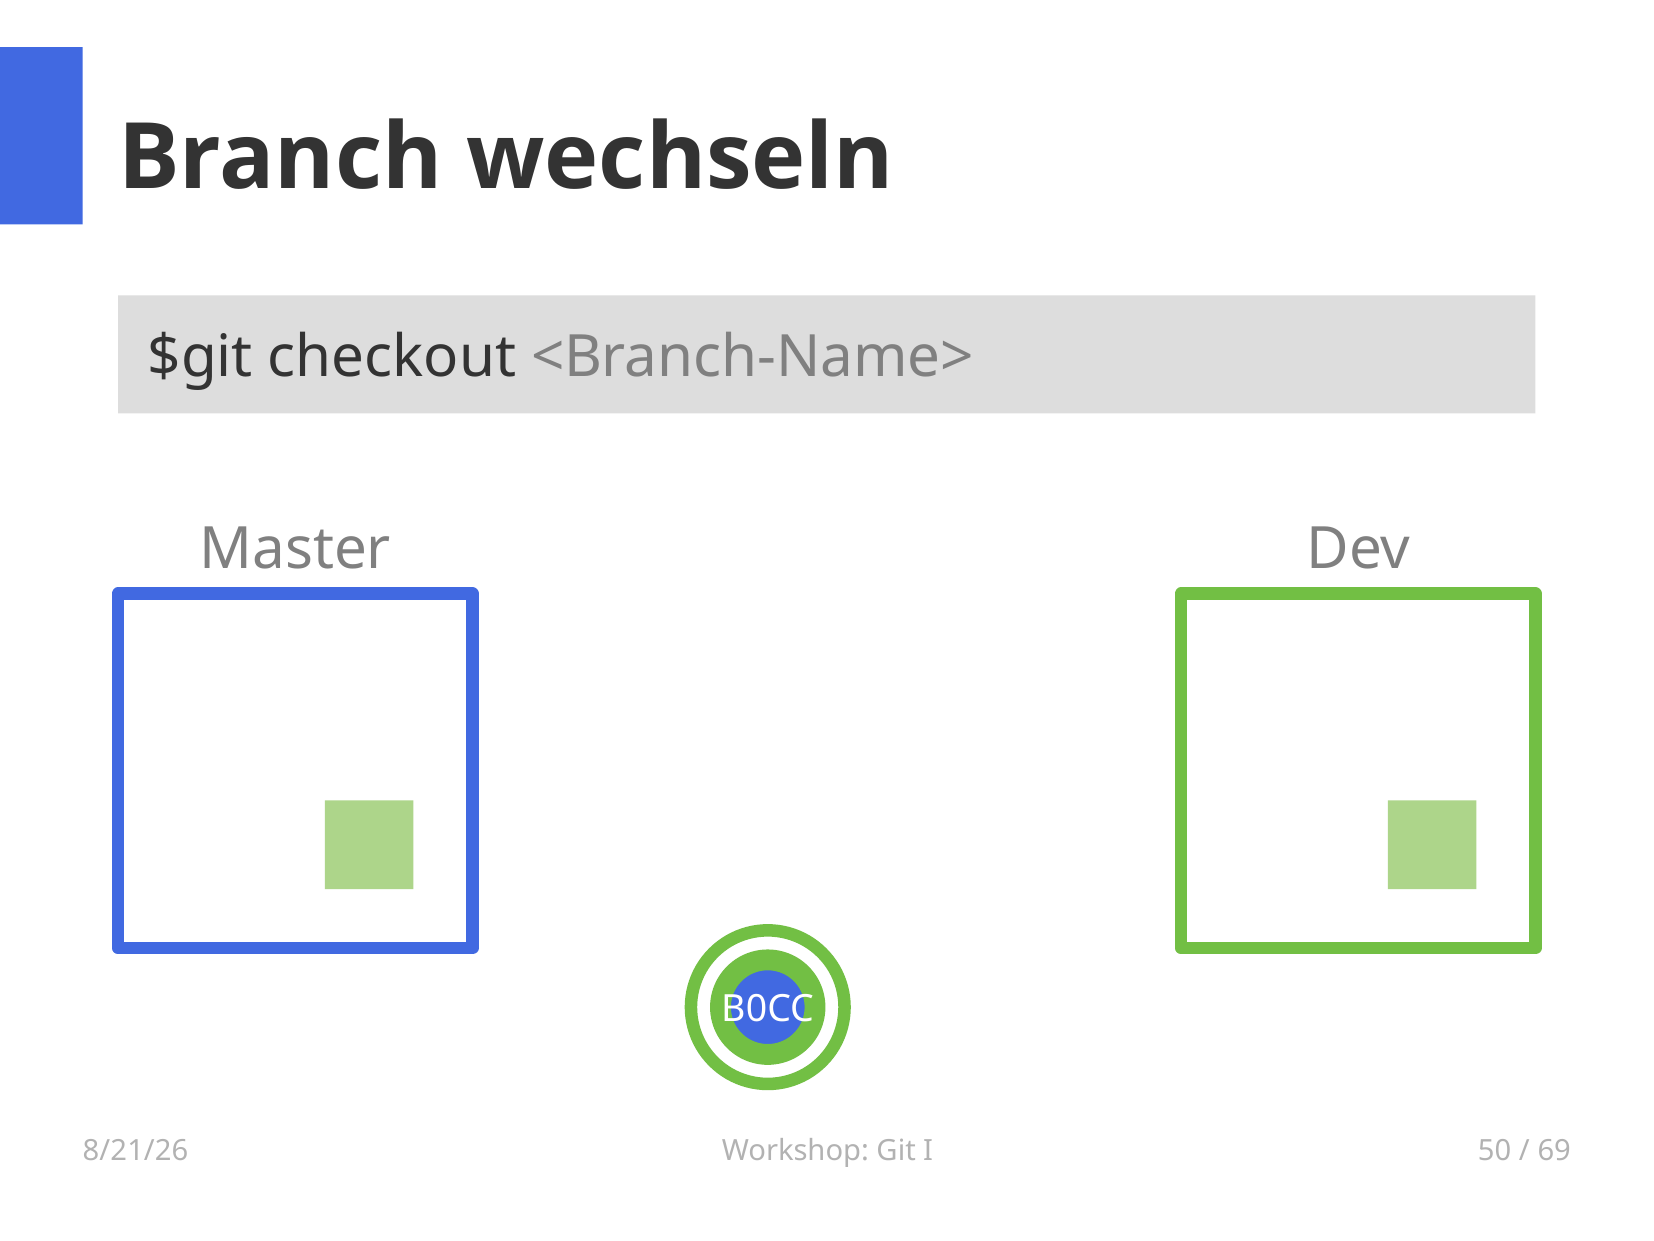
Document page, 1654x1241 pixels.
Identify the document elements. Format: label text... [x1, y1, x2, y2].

text_box B0CC [720, 959, 816, 1055]
text_box Master [118, 499, 473, 594]
text_box [1387, 800, 1477, 890]
text_box [324, 800, 414, 890]
text_box Dev [1181, 499, 1536, 594]
title Branch wechseln [118, 49, 1571, 257]
list $git checkout <Branch-Name> [118, 295, 1536, 414]
